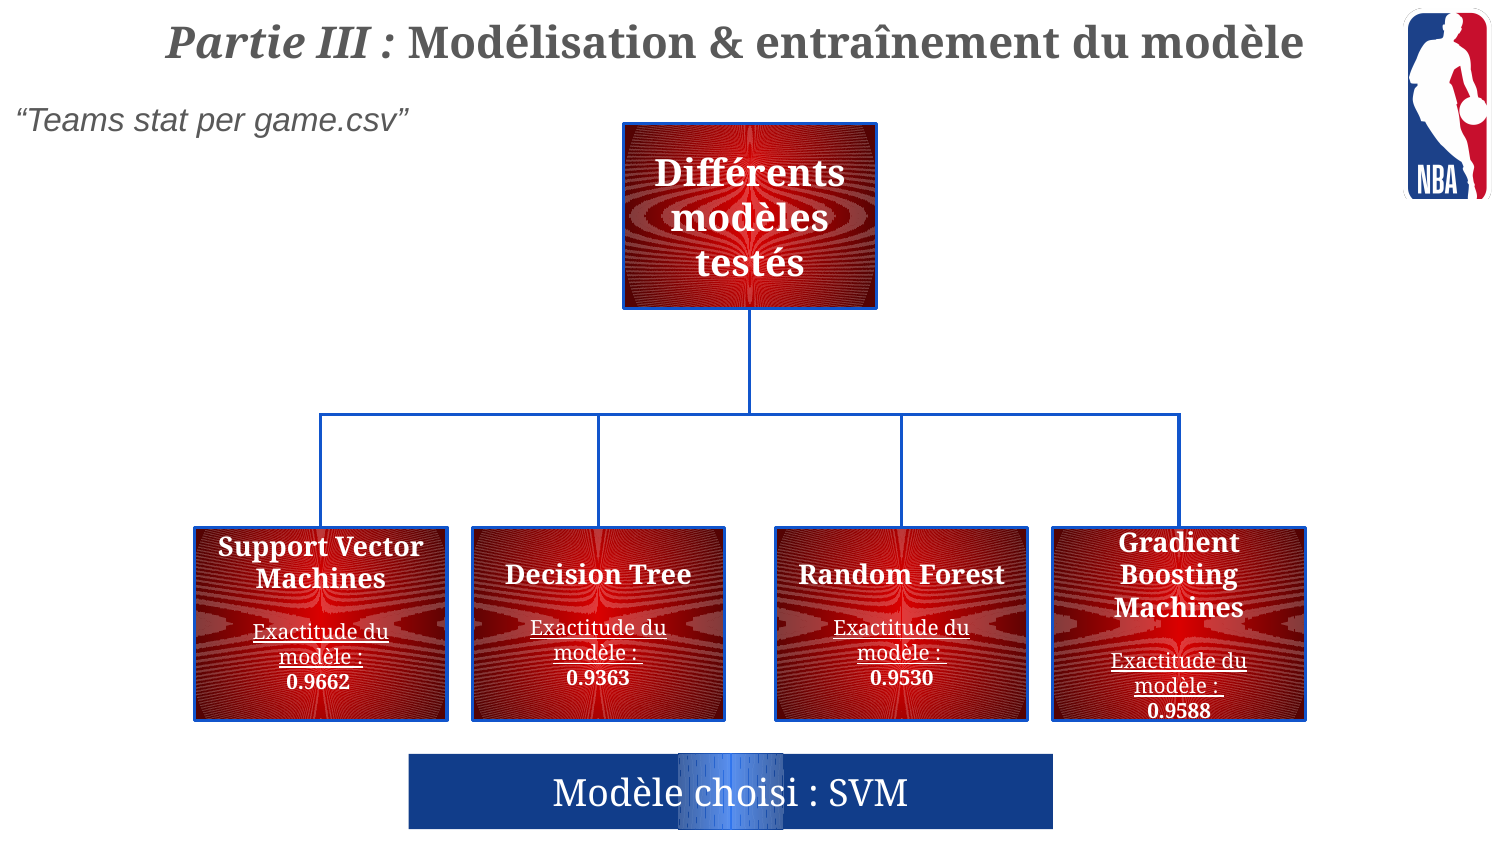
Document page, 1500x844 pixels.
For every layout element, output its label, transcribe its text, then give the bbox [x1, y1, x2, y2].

text_box Gradient Boosting Machines Exactitude du modèle : 0.9588 [1052, 527, 1306, 721]
text_box Différents modèles testés [623, 123, 877, 309]
text_box Random Forest Exactitude du modèle : 0.9530 [775, 527, 1028, 721]
text_box “Teams stat per game.csv” [0, 83, 429, 154]
text_box Partie III : Modélisation & entraînement du modèle [150, 0, 1350, 83]
text_box Decision Tree Exactitude du modèle : 0.9363 [472, 527, 725, 721]
picture [1403, 0, 1492, 199]
text_box Support Vector Machines Exactitude du modèle : 0.9662 [194, 527, 448, 721]
text_box Modèle choisi : SVM [408, 753, 1053, 830]
